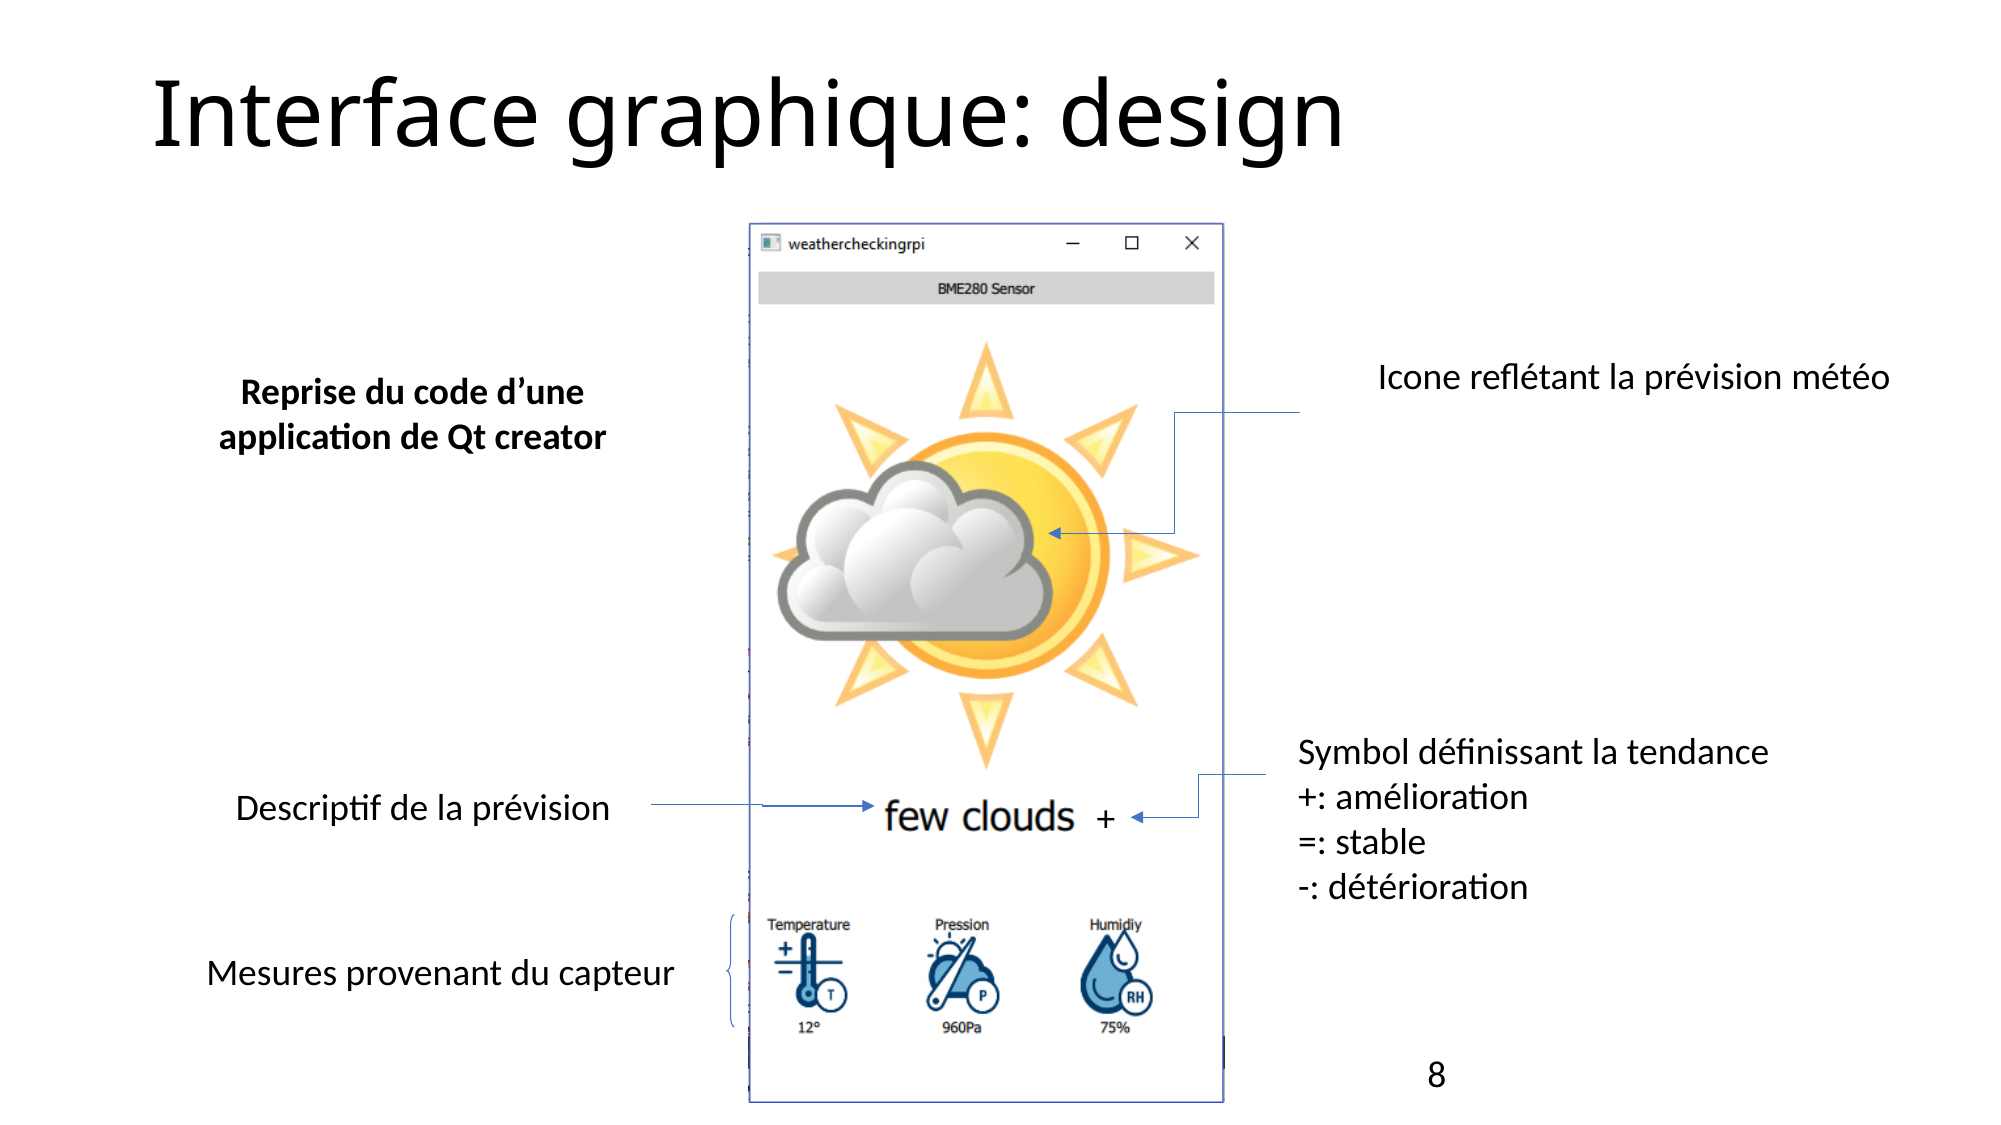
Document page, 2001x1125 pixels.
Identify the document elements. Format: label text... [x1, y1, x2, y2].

text_box Mesures provenant du capteur [191, 940, 691, 1001]
text_box Icone reflétant la prévision météo [1363, 344, 1906, 405]
title Interface graphique: design [137, 59, 1863, 278]
picture [748, 222, 1225, 1103]
slide_number <numéro> [1412, 1042, 1863, 1103]
text_box + [1081, 786, 1131, 847]
text_box Descriptif de la prévision [221, 775, 626, 836]
text_box Reprise du code d’une application de Qt creator [175, 359, 651, 465]
text_box Symbol définissant la tendance +: amélioration =: stable -: détérioration [1283, 719, 1785, 915]
